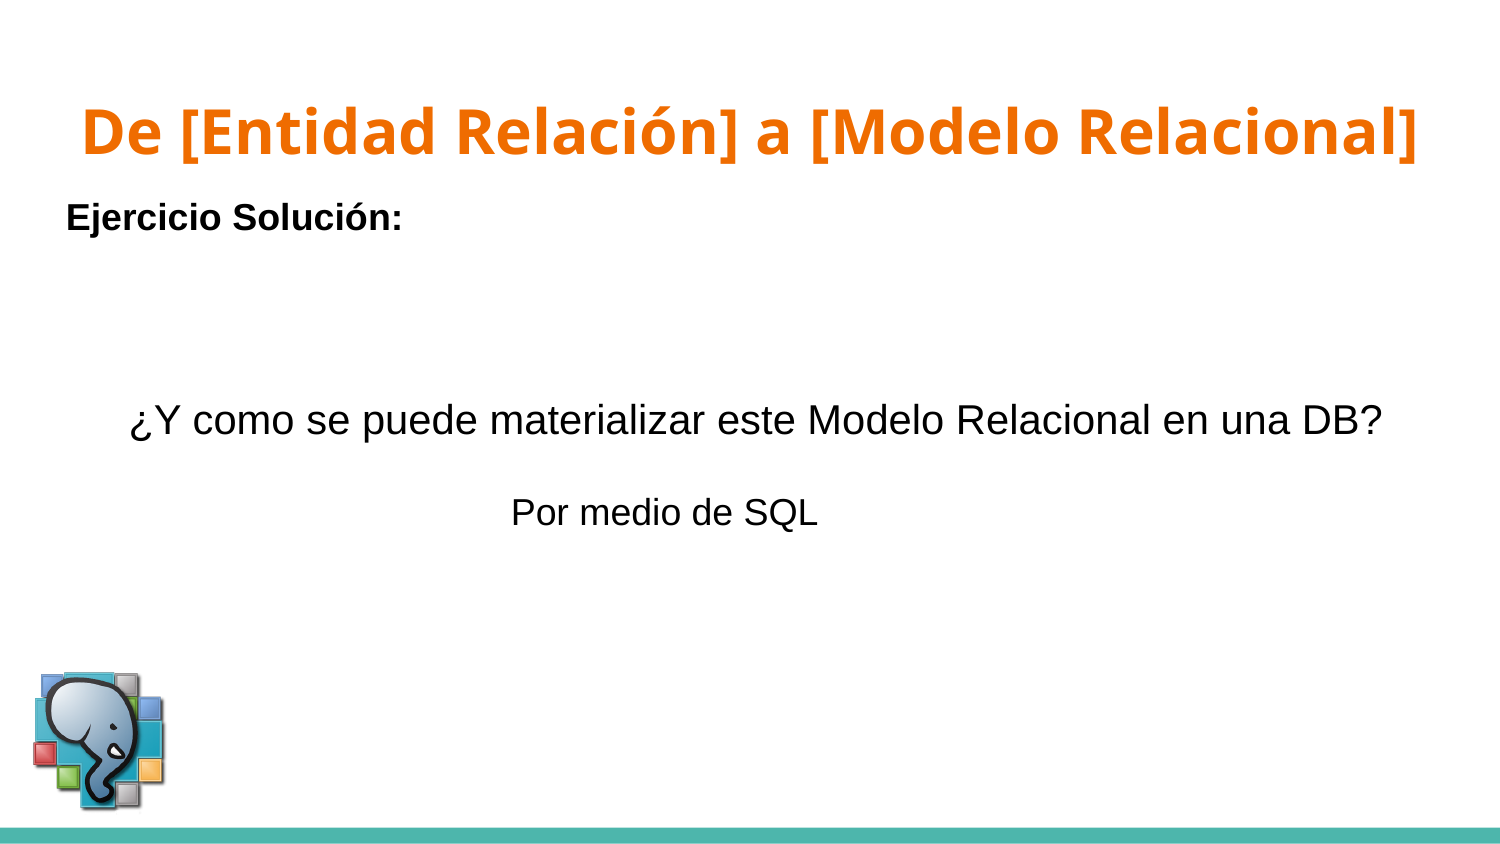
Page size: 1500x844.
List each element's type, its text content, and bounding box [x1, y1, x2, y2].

text_box Por medio de SQL [496, 484, 1500, 542]
title De [Entidad Relación] a [Modelo Relacional] [51, 72, 1449, 189]
text_box ¿Y como se puede materializar este Modelo Relacional en una DB? [35, 389, 1477, 521]
picture [0, 668, 236, 815]
text_box Ejercicio Solución: [51, 188, 697, 246]
